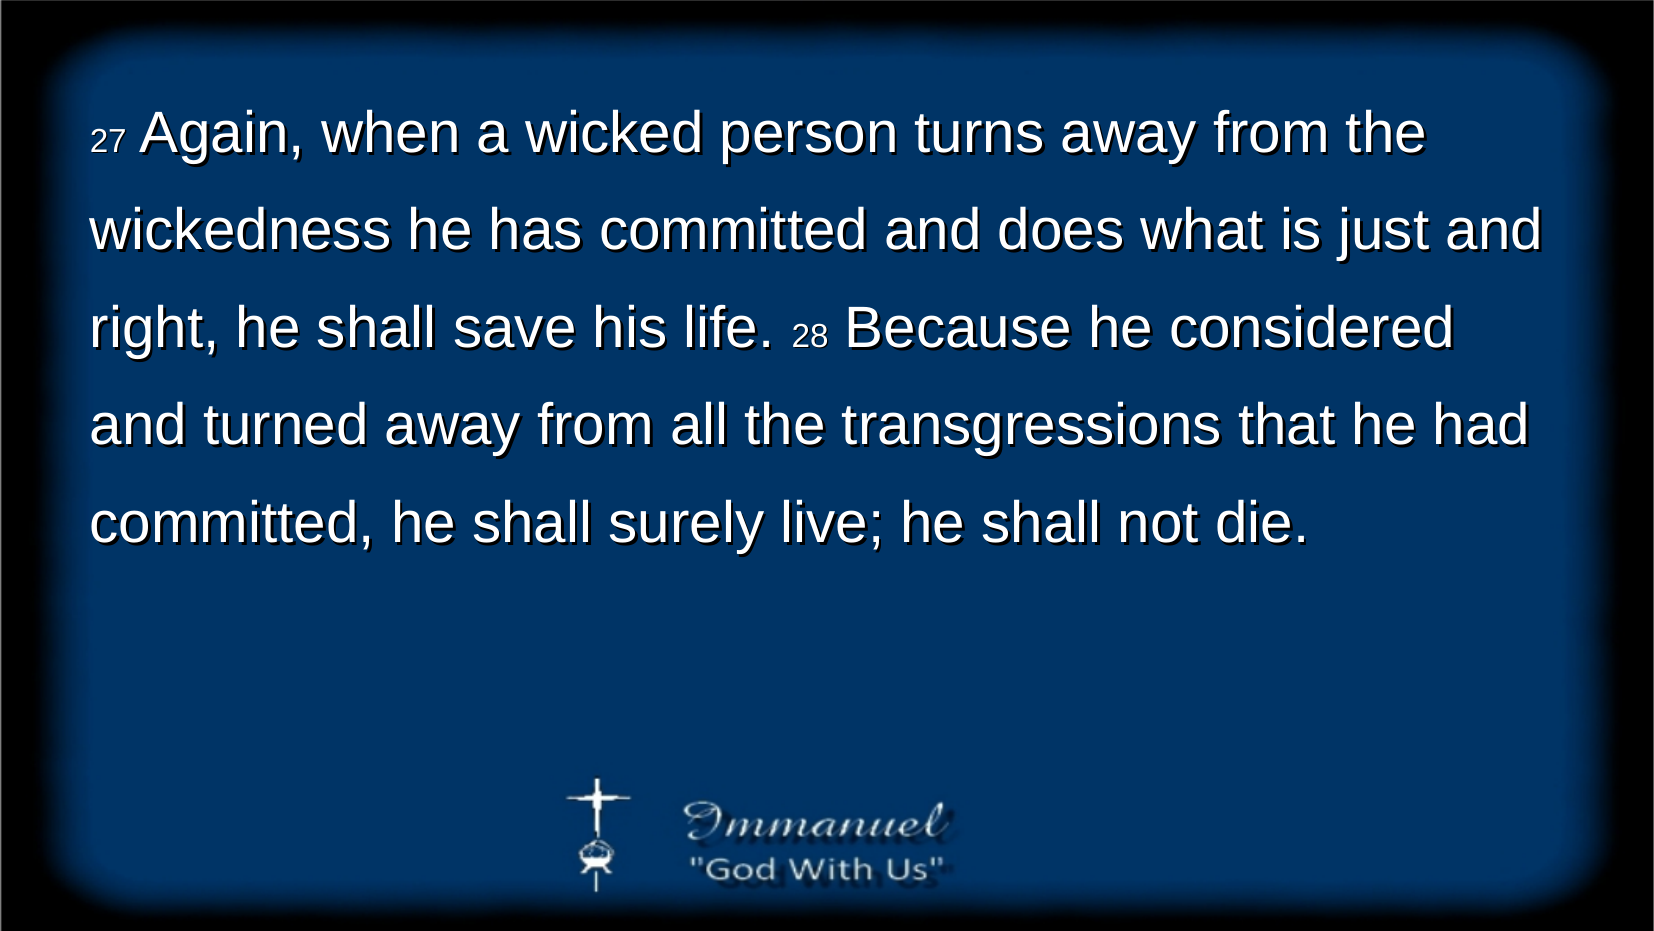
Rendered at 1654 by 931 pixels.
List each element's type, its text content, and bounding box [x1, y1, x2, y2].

picture [0, 0, 1654, 931]
text_box 27 Again, when a wicked person turns away from the wickedness he has committed and does what is just and right, he shall save his life. 28 Because he considered and turned away from all the transgressions that he had committed, he shall surely live; he shall not die. [75, 60, 1576, 556]
